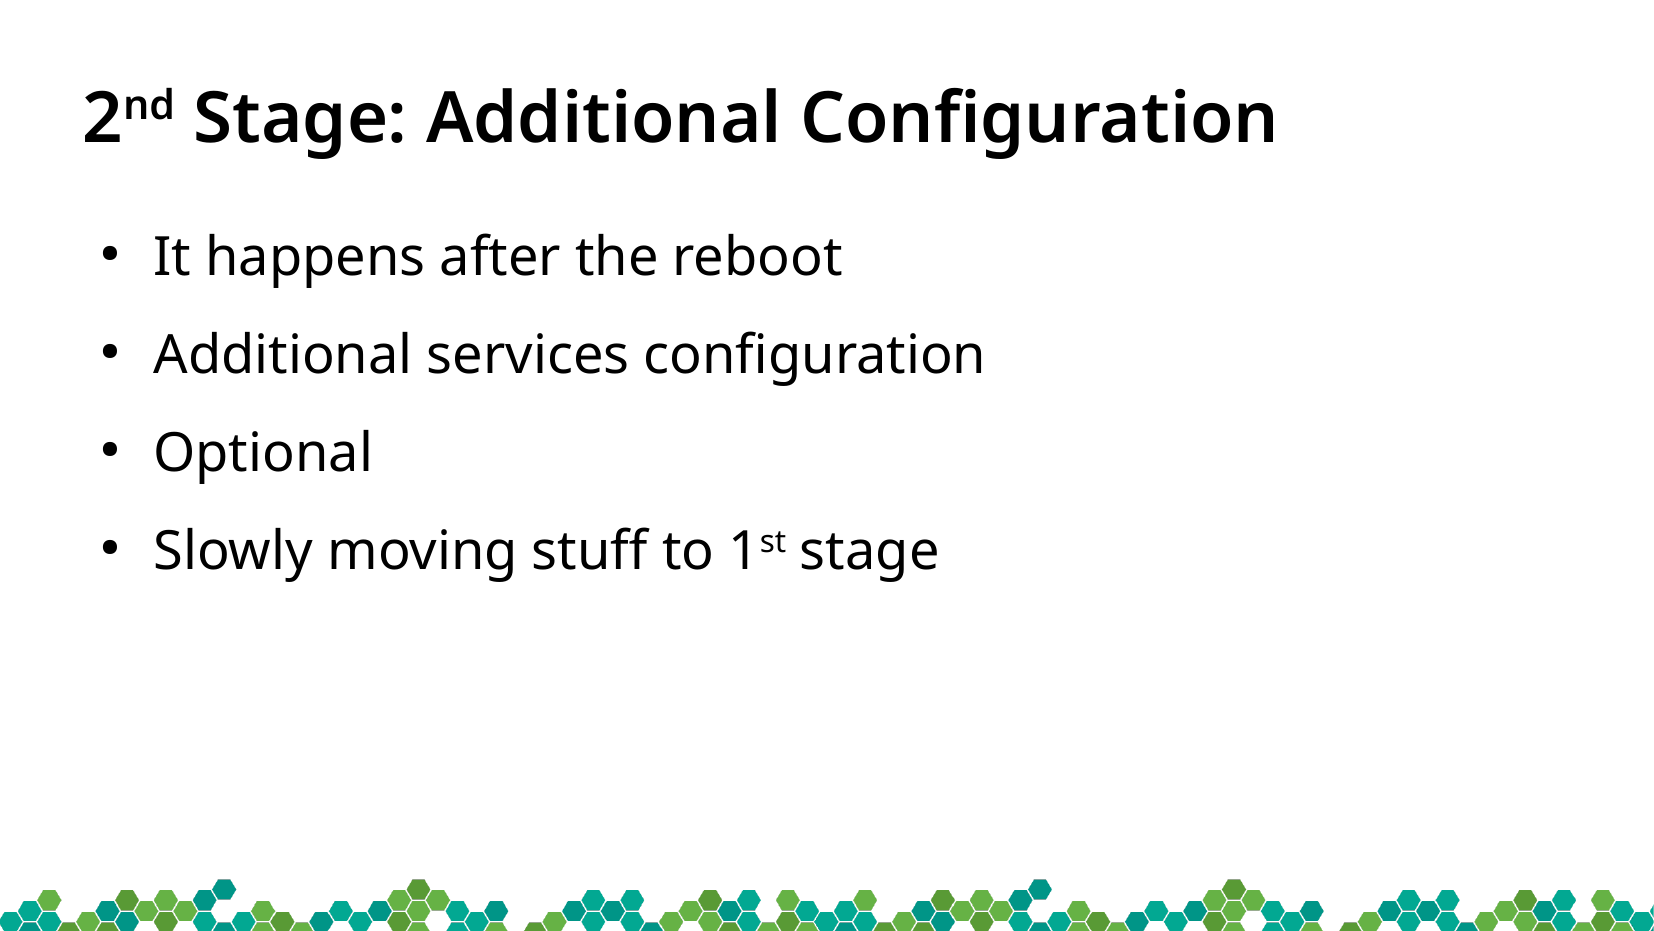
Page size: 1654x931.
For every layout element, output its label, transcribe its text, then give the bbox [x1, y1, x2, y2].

title 2nd Stage: Additional Configuration [82, 37, 1571, 193]
list It happens after the reboot Additional services configuration Optional Slowly moving stuff to 1st stage [82, 217, 1571, 758]
picture [0, 871, 1654, 931]
